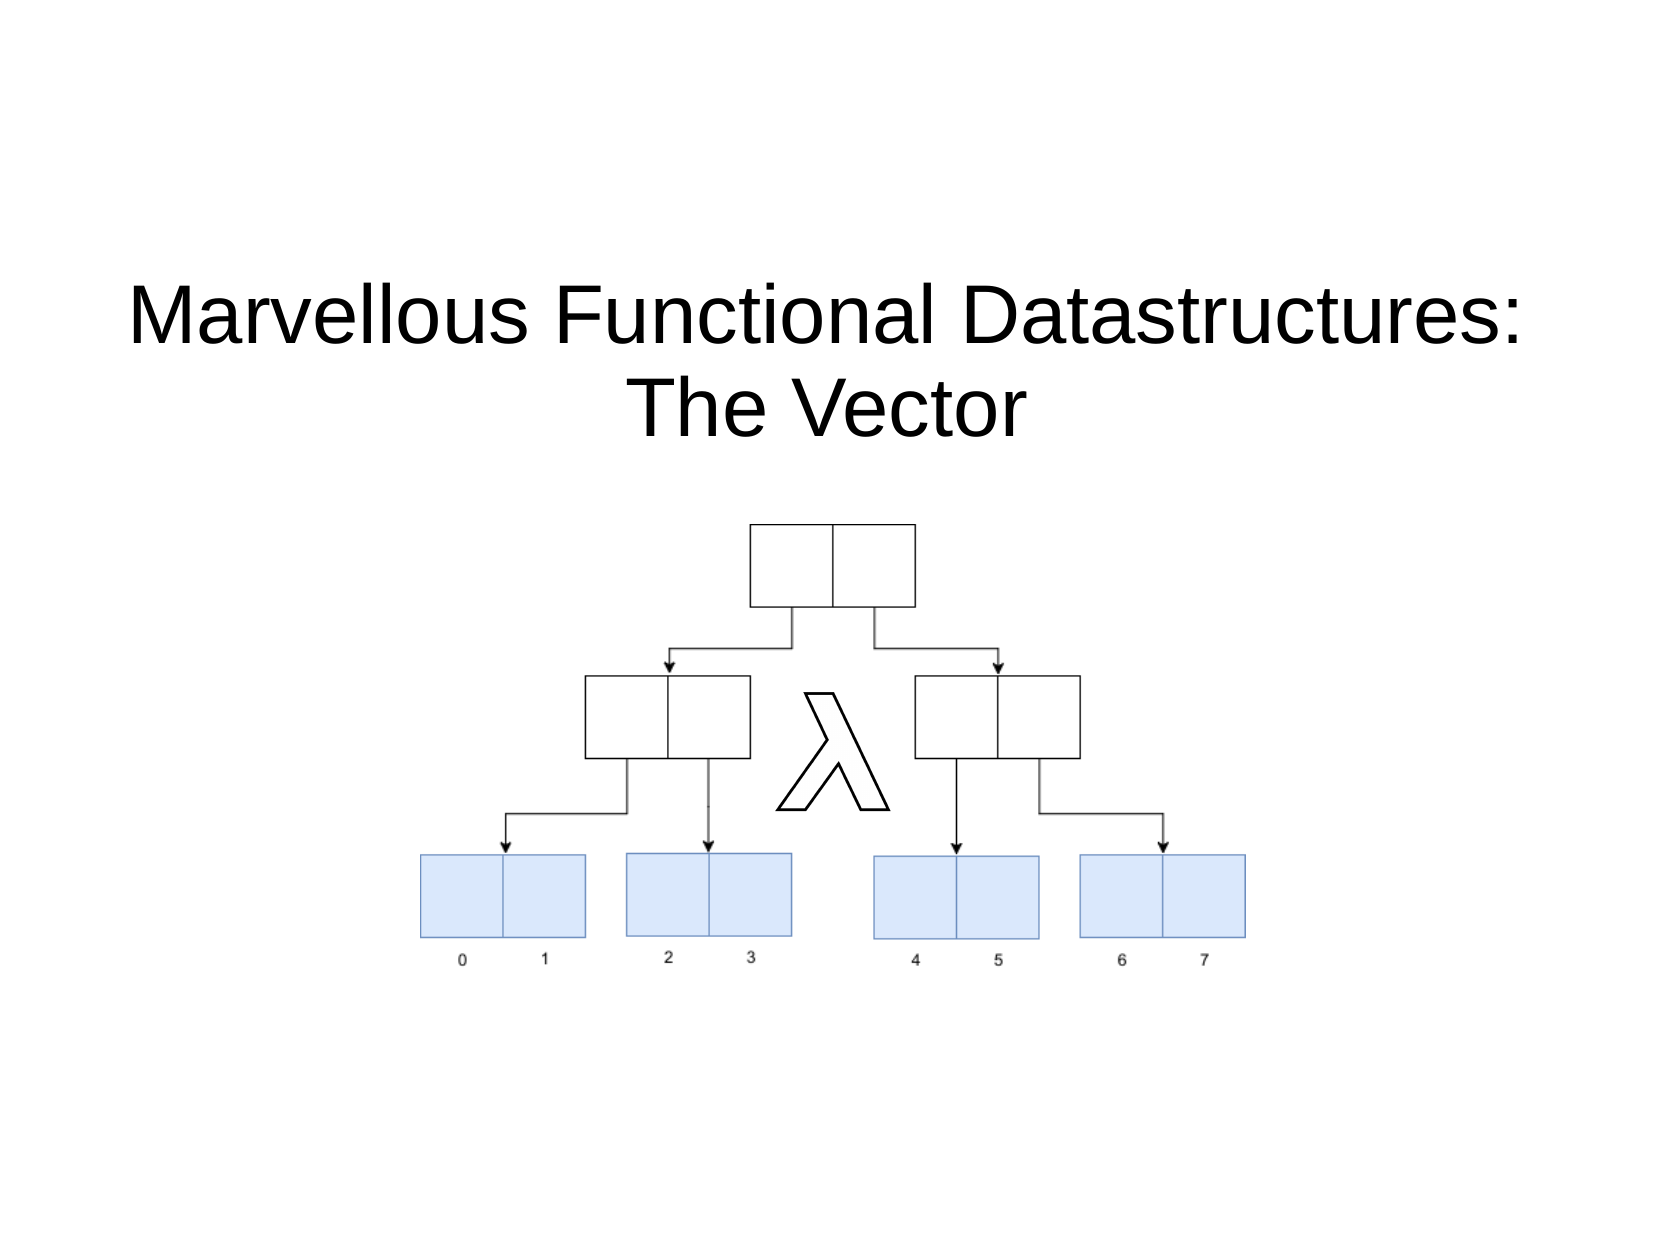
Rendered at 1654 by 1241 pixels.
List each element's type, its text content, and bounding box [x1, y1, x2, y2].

picture [420, 524, 1246, 981]
title Marvellous Functional Datastructures: The Vector [82, 257, 1571, 466]
